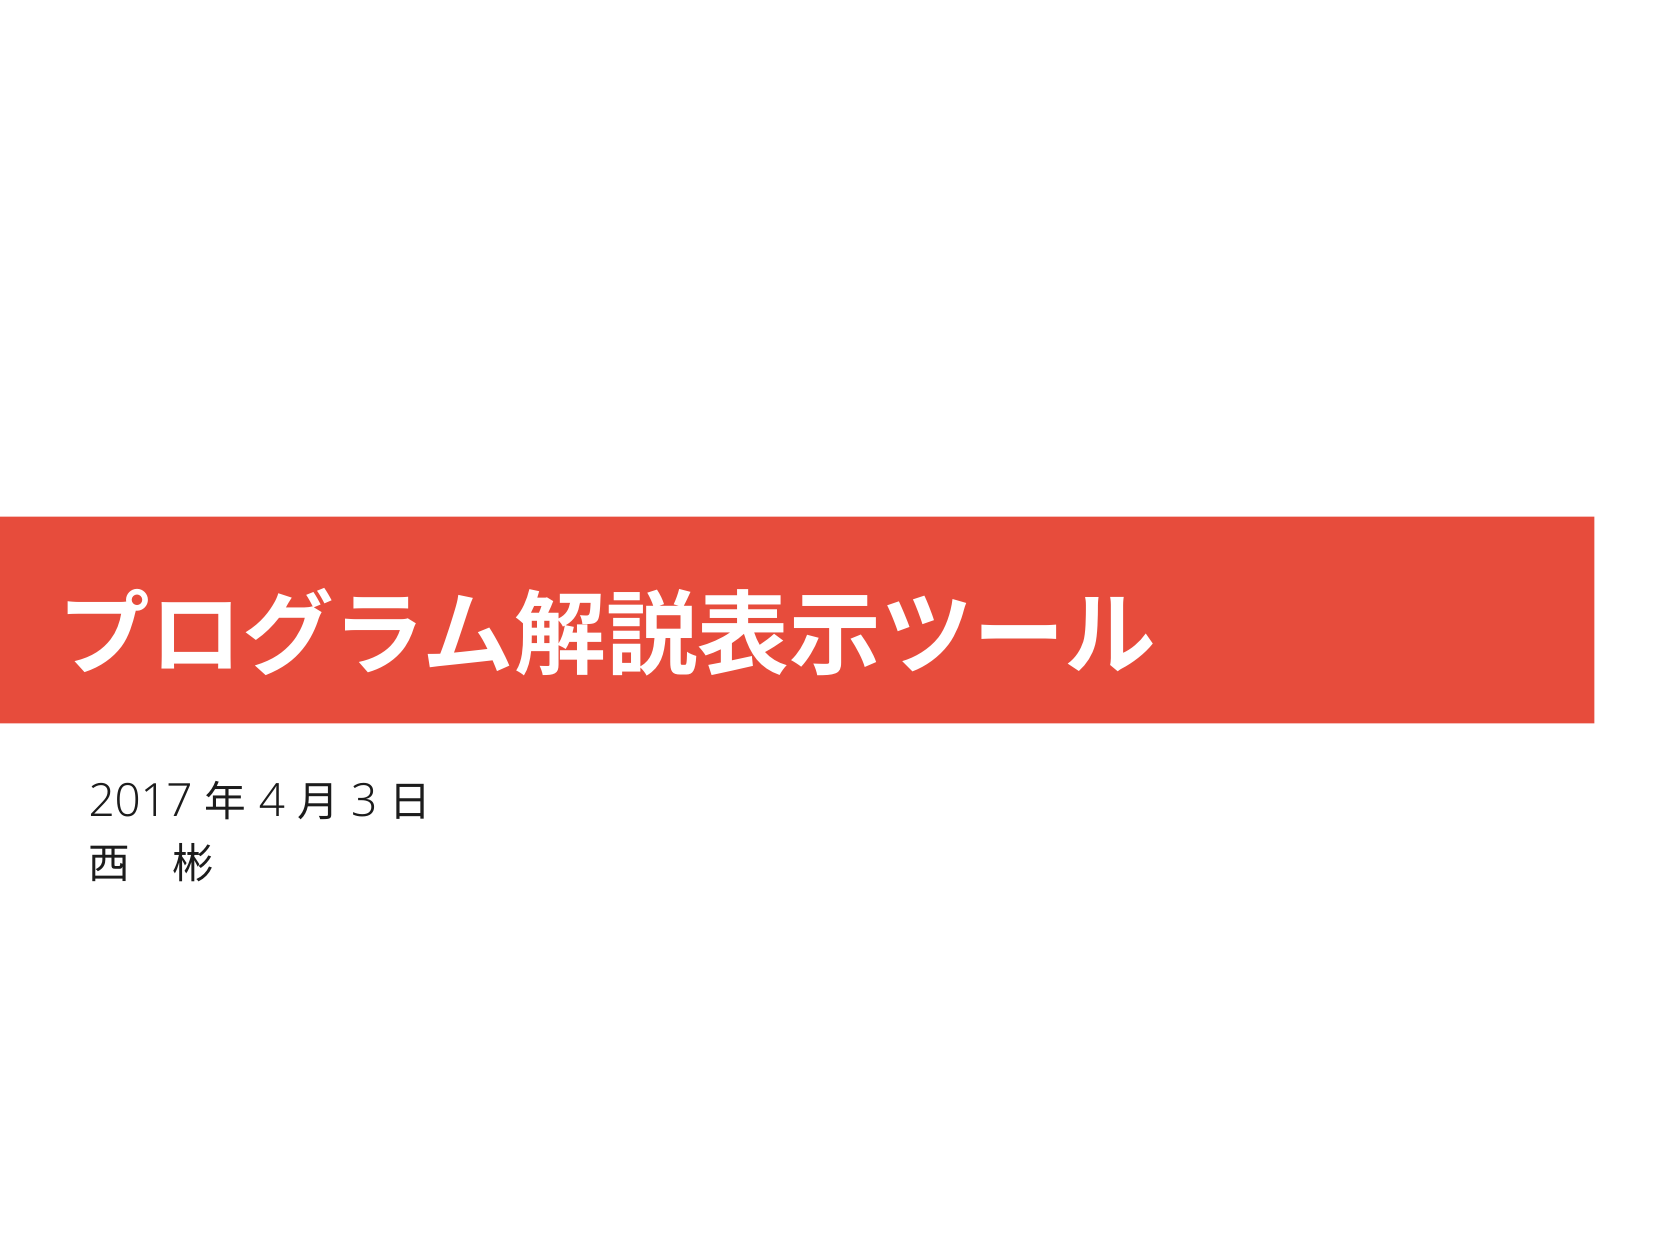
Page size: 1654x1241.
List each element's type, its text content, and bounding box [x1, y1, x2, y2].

title プログラム解説表示ツール [59, 546, 1595, 694]
subtitle 2017年4月3日 西 彬 [88, 767, 1595, 1182]
